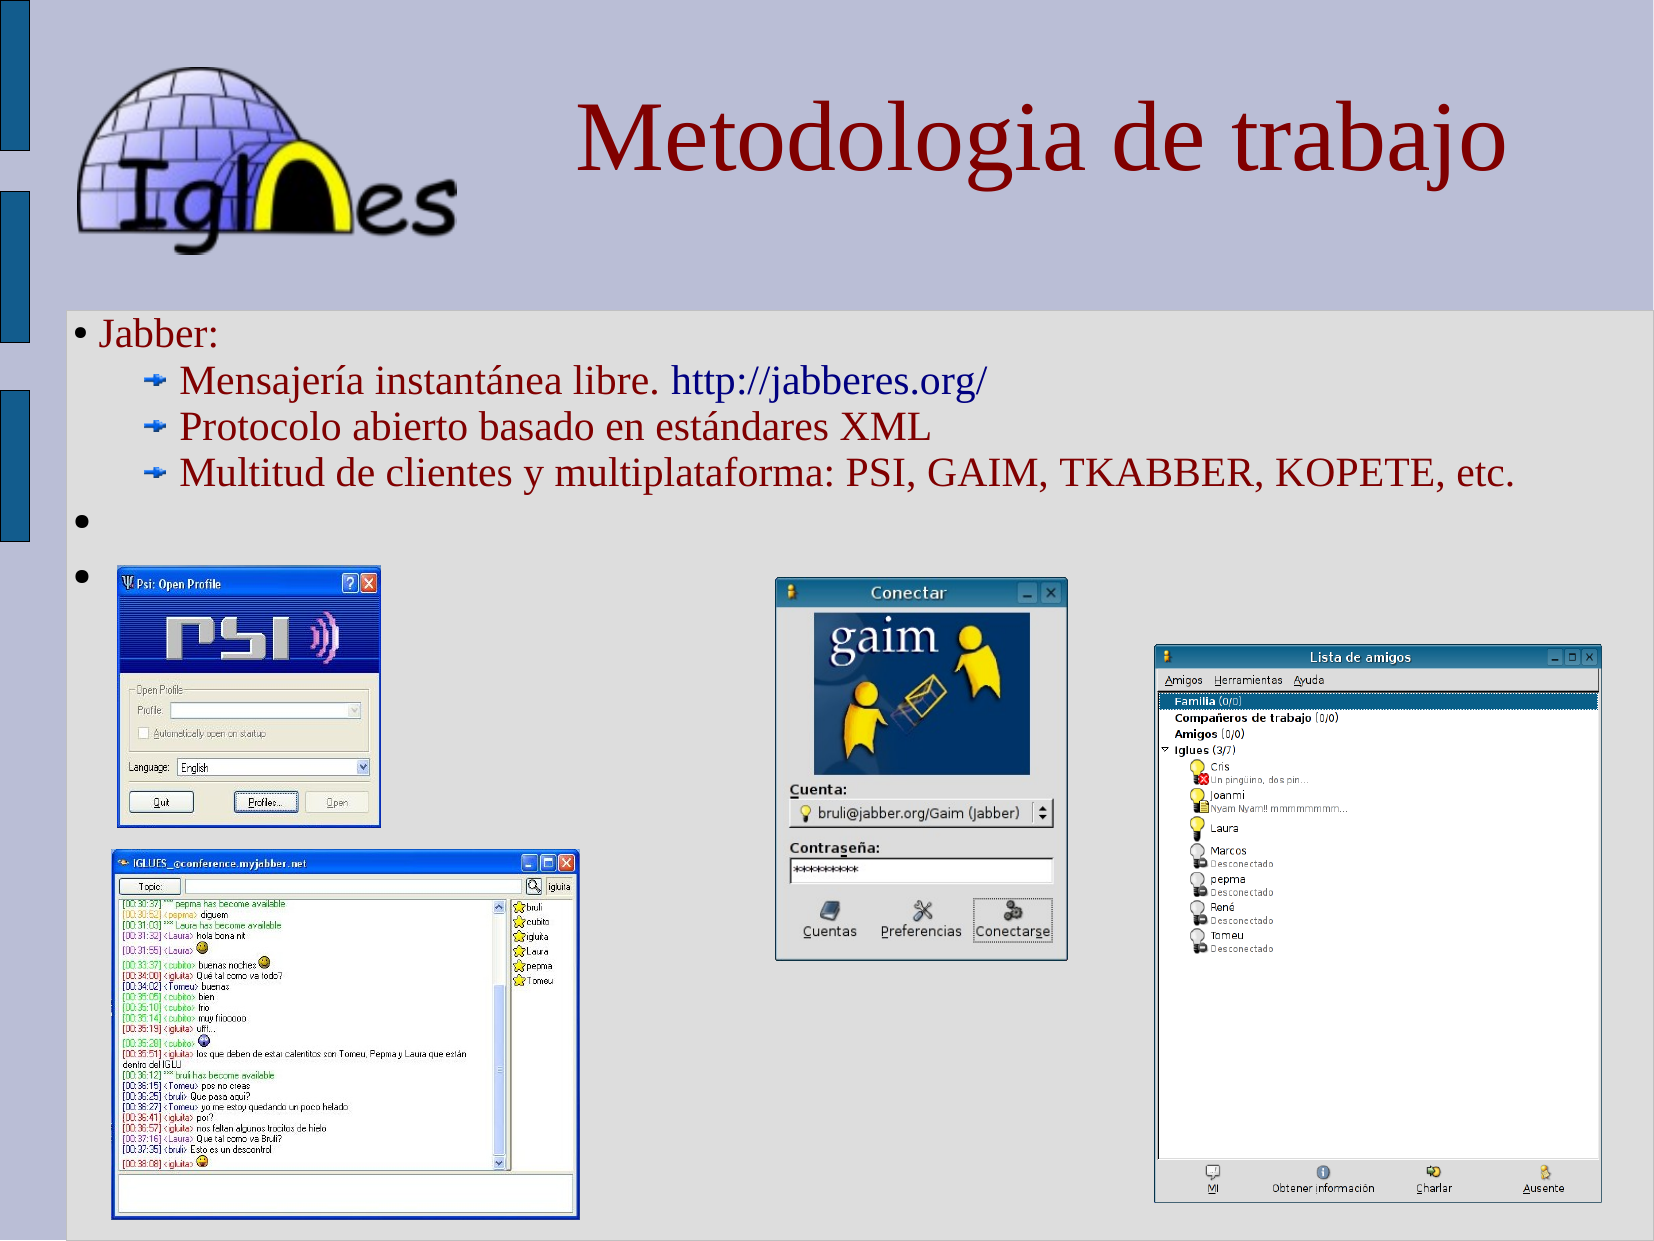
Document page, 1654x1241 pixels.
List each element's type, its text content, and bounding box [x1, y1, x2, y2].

text_box Metodologia de trabajo [489, 81, 1596, 245]
picture [77, 67, 457, 255]
text_box Jabber: Mensajería instantánea libre. http://jabberes.org/ Protocolo abierto basado en estándares XML Multitud de clientes y multiplataforma: PSI, GAIM, TKABBER, KOPETE, etc. [73, 310, 1557, 1241]
picture [111, 849, 580, 1220]
picture [117, 565, 381, 828]
picture [775, 577, 1068, 961]
picture [1156, 650, 1602, 1203]
